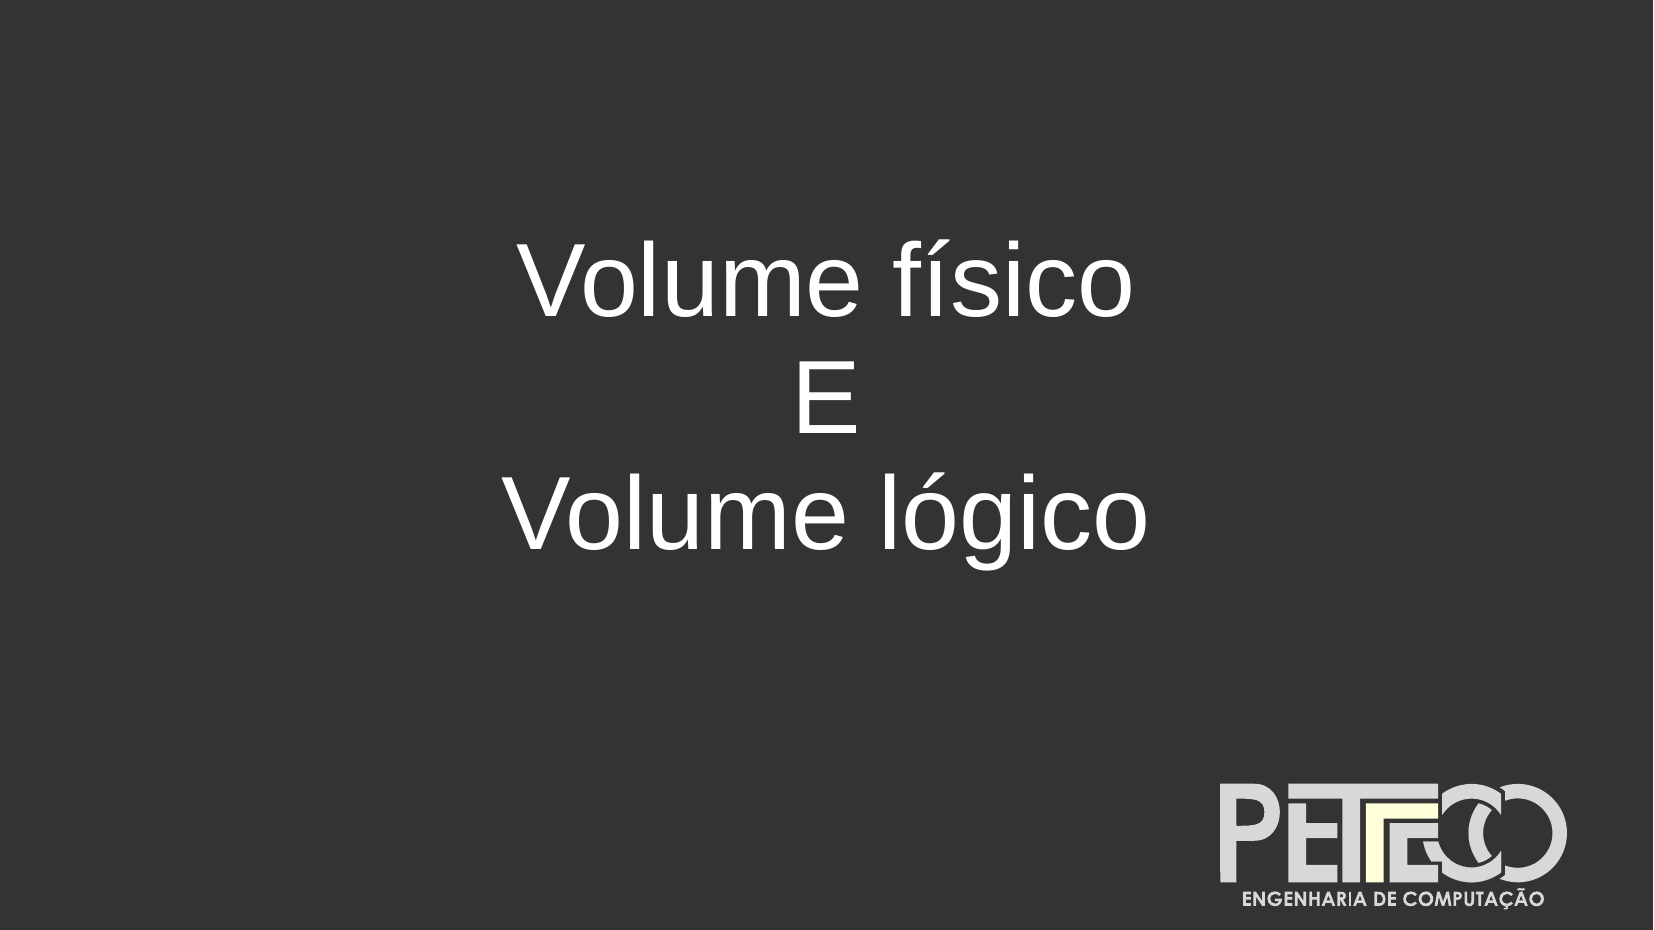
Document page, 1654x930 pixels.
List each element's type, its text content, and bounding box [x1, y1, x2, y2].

subtitle Volume físico E Volume lógico [82, 37, 1571, 757]
